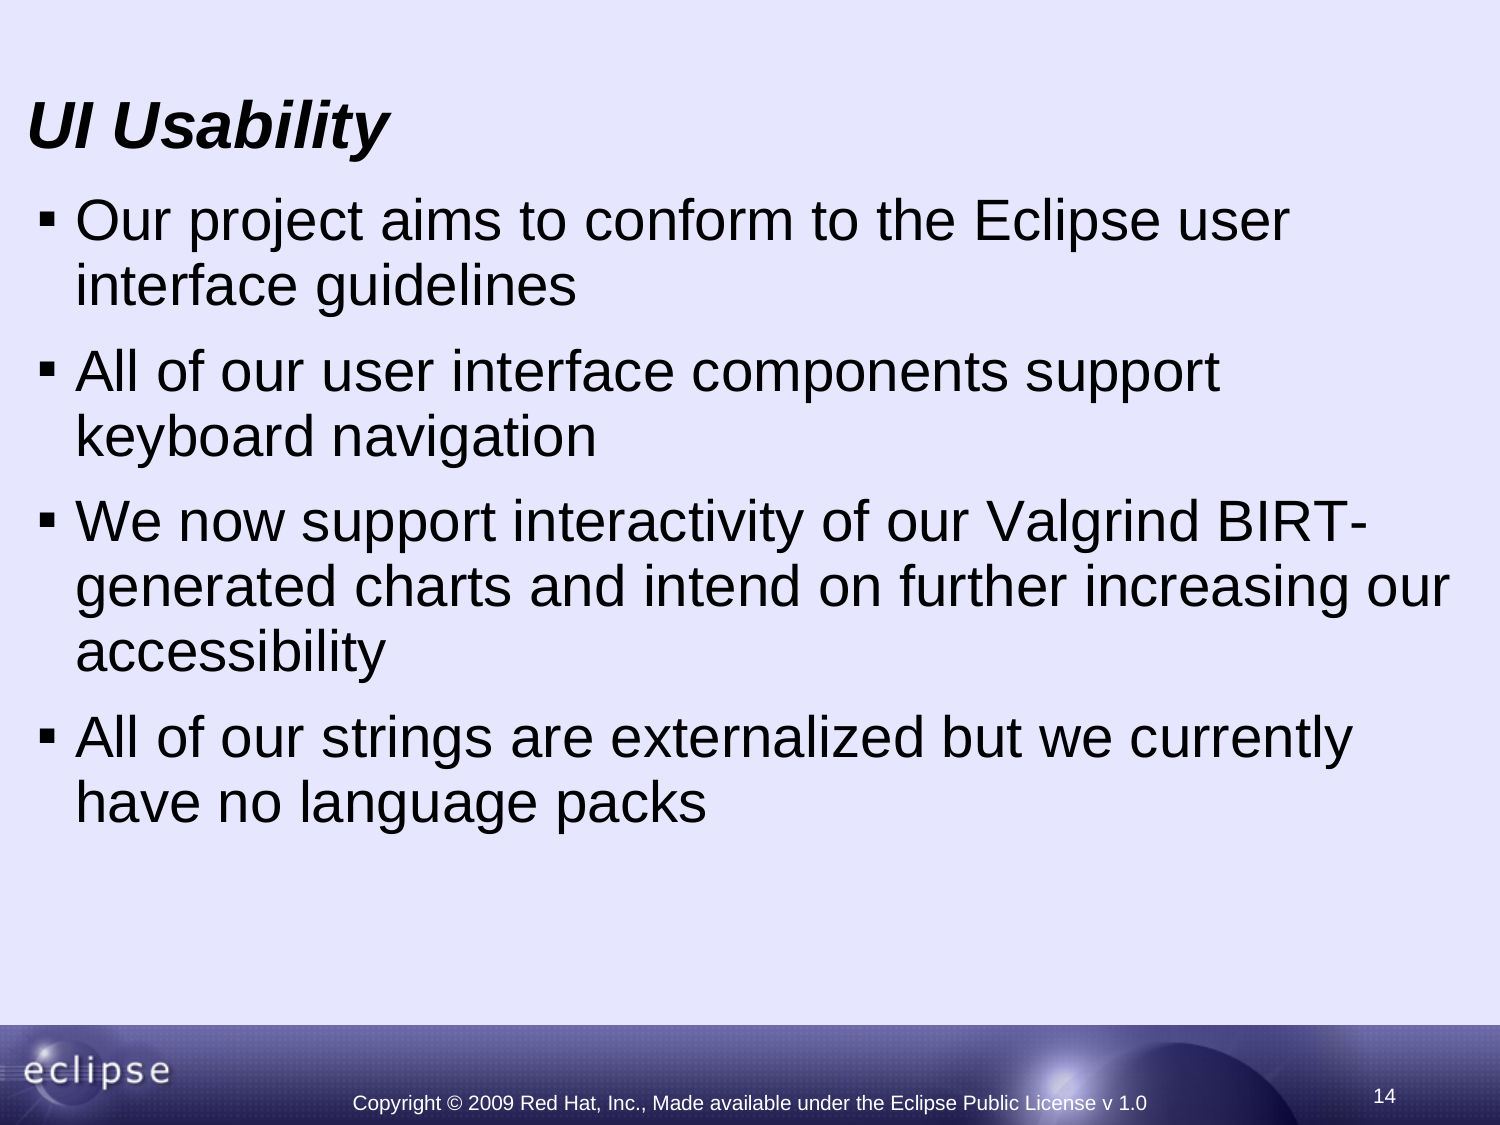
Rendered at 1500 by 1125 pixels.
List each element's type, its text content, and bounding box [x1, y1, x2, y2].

title UI Usability [26, 84, 1474, 172]
picture [0, 1025, 1500, 1125]
list Our project aims to conform to the Eclipse user interface guidelines All of our user interface components support keyboard navigation We now support interactivity of our Valgrind BIRT-generated charts and intend on further increasing our accessibility All of our strings are externalized but we currently have no language packs [37, 187, 1463, 1021]
